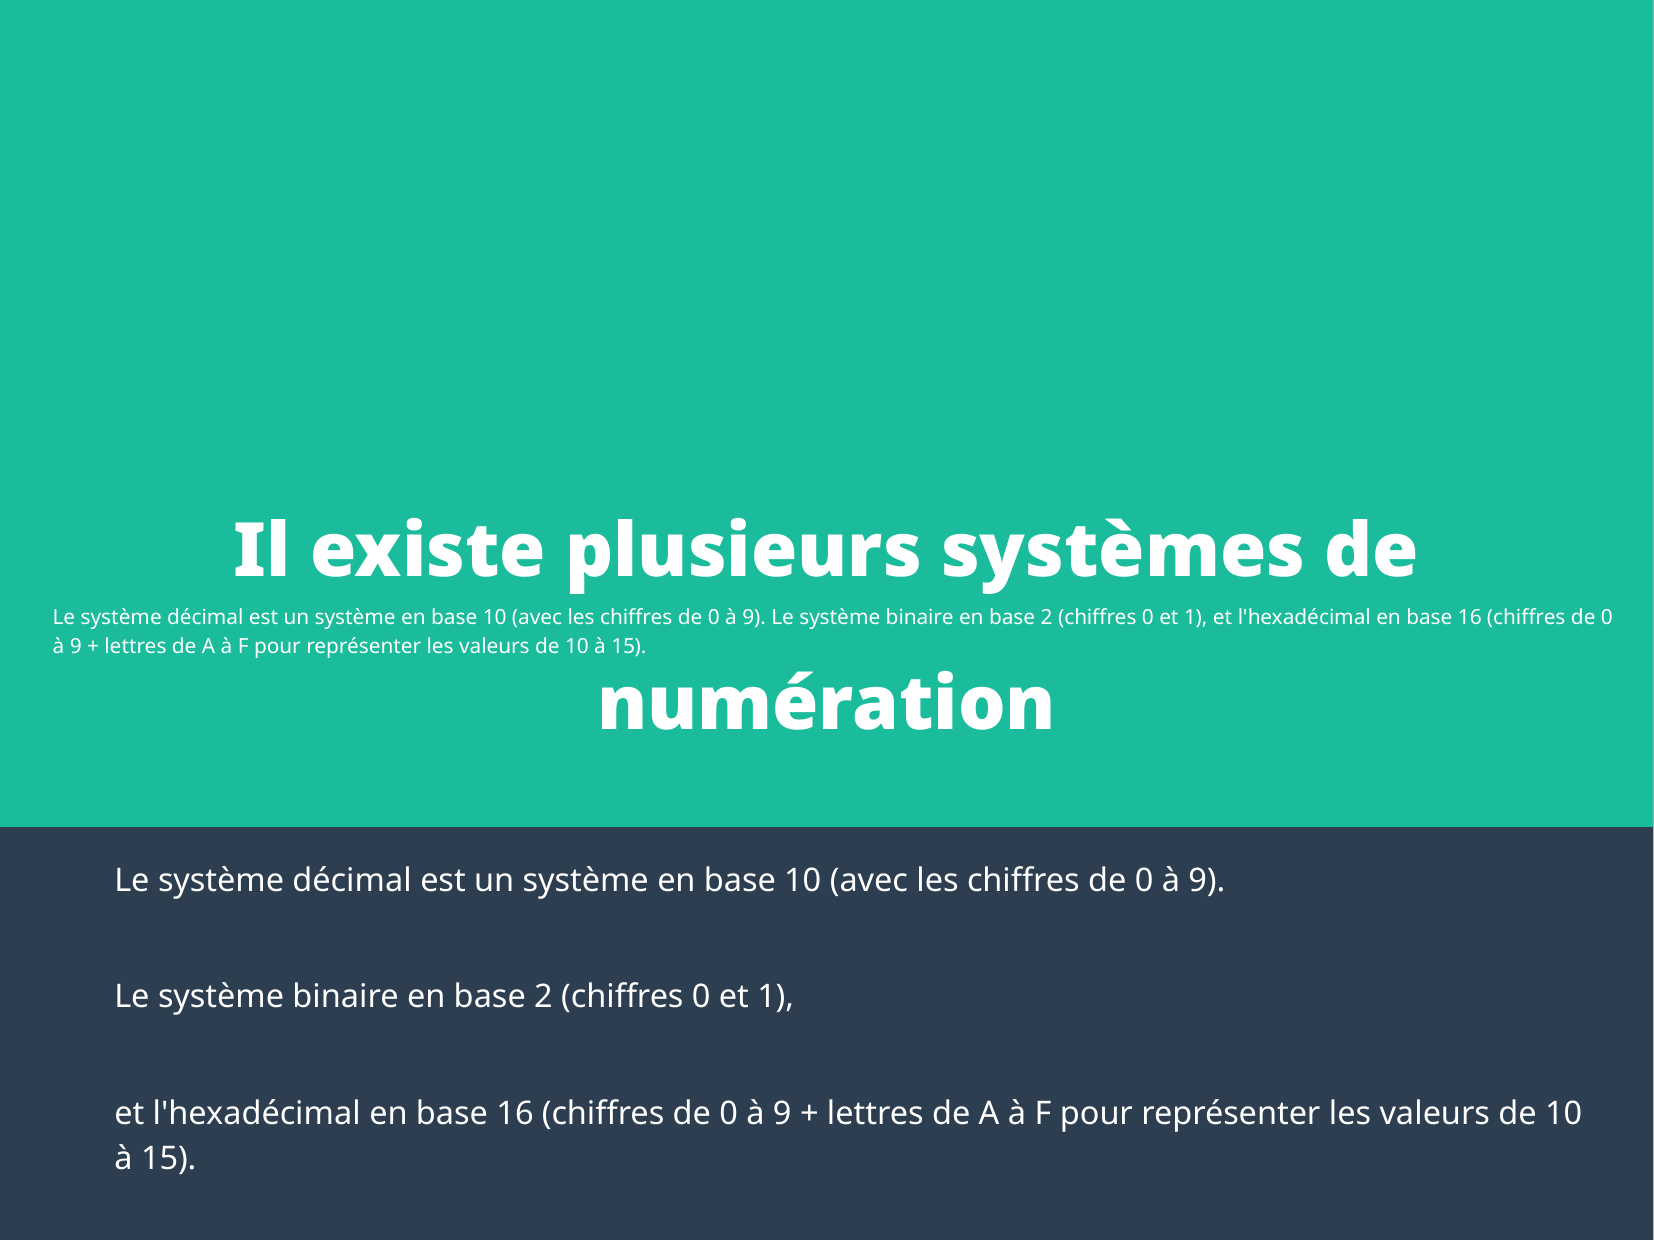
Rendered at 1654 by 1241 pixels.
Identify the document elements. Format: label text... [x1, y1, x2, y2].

title Il existe plusieurs systèmes de numération [59, 445, 1595, 595]
text_box Le système décimal est un système en base 10 (avec les chiffres de 0 à 9). Le système binaire en base 2 (chiffres 0 et 1), et l'hexadécimal en base 16 (chiffres de 0 à 9 + lettres de A à F pour représenter les valeurs de 10 à 15). [38, 595, 1633, 659]
list Le système décimal est un système en base 10 (avec les chiffres de 0 à 9). Le système binaire en base 2 (chiffres 0 et 1), et l'hexadécimal en base 16 (chiffres de 0 à 9 + lettres de A à F pour représenter les valeurs de 10 à 15). [59, 856, 1595, 1182]
